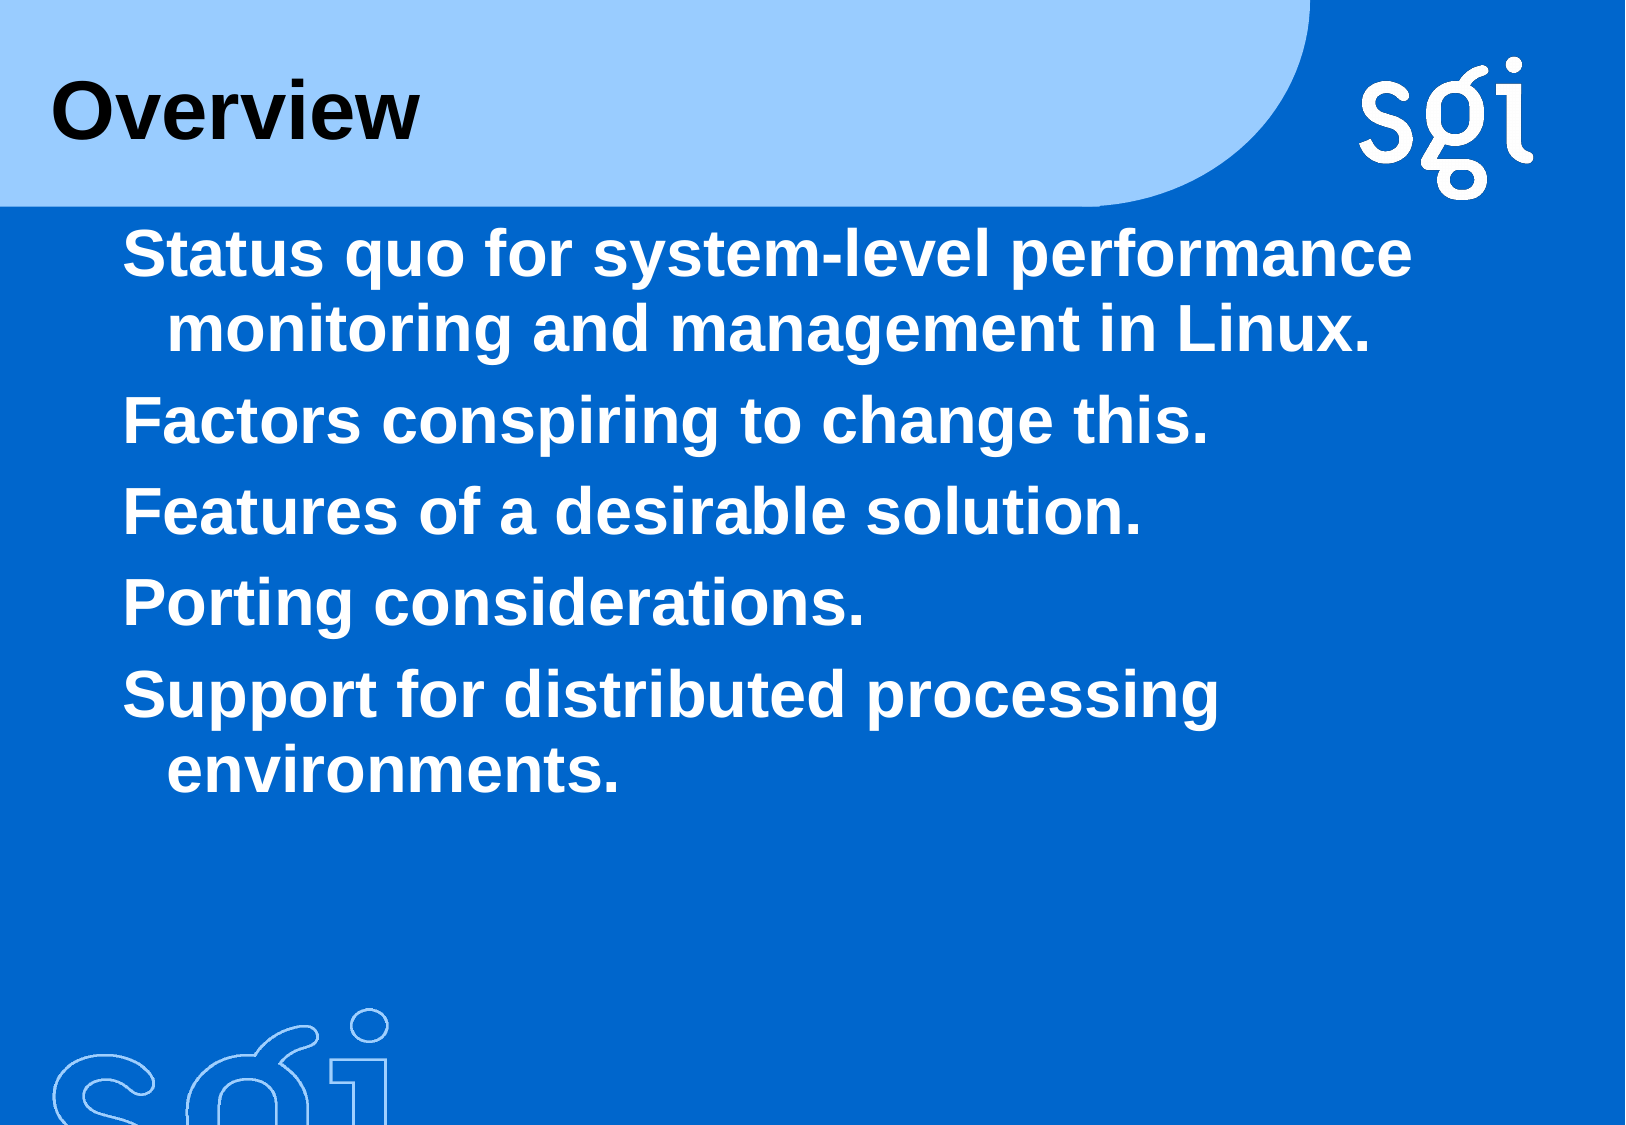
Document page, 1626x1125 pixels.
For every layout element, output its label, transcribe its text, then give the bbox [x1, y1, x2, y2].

list Status quo for system-level performance monitoring and management in Linux. Factors conspiring to change this. Features of a desirable solution. Porting considerations. Support for distributed processing environments. [90, 209, 1521, 1004]
title Overview [36, 33, 1318, 199]
